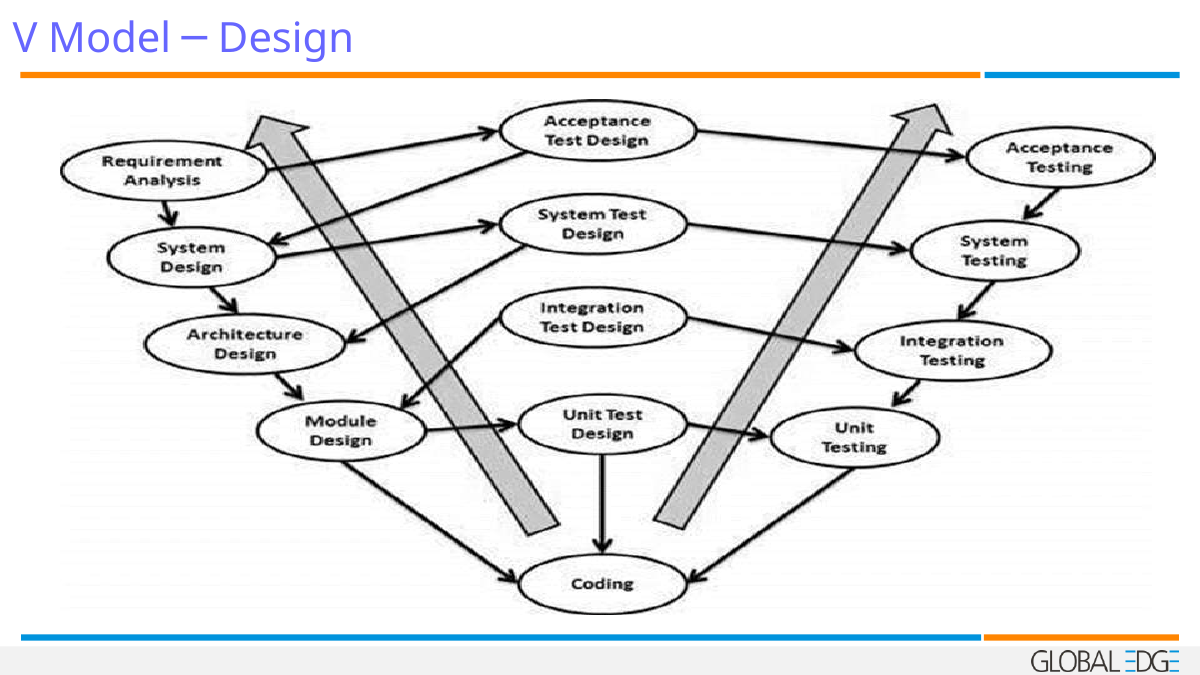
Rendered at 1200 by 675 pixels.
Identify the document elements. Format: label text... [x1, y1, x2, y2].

picture [1031, 650, 1179, 672]
picture [60, 99, 1156, 616]
title V Model ─ Design [12, 9, 1088, 63]
